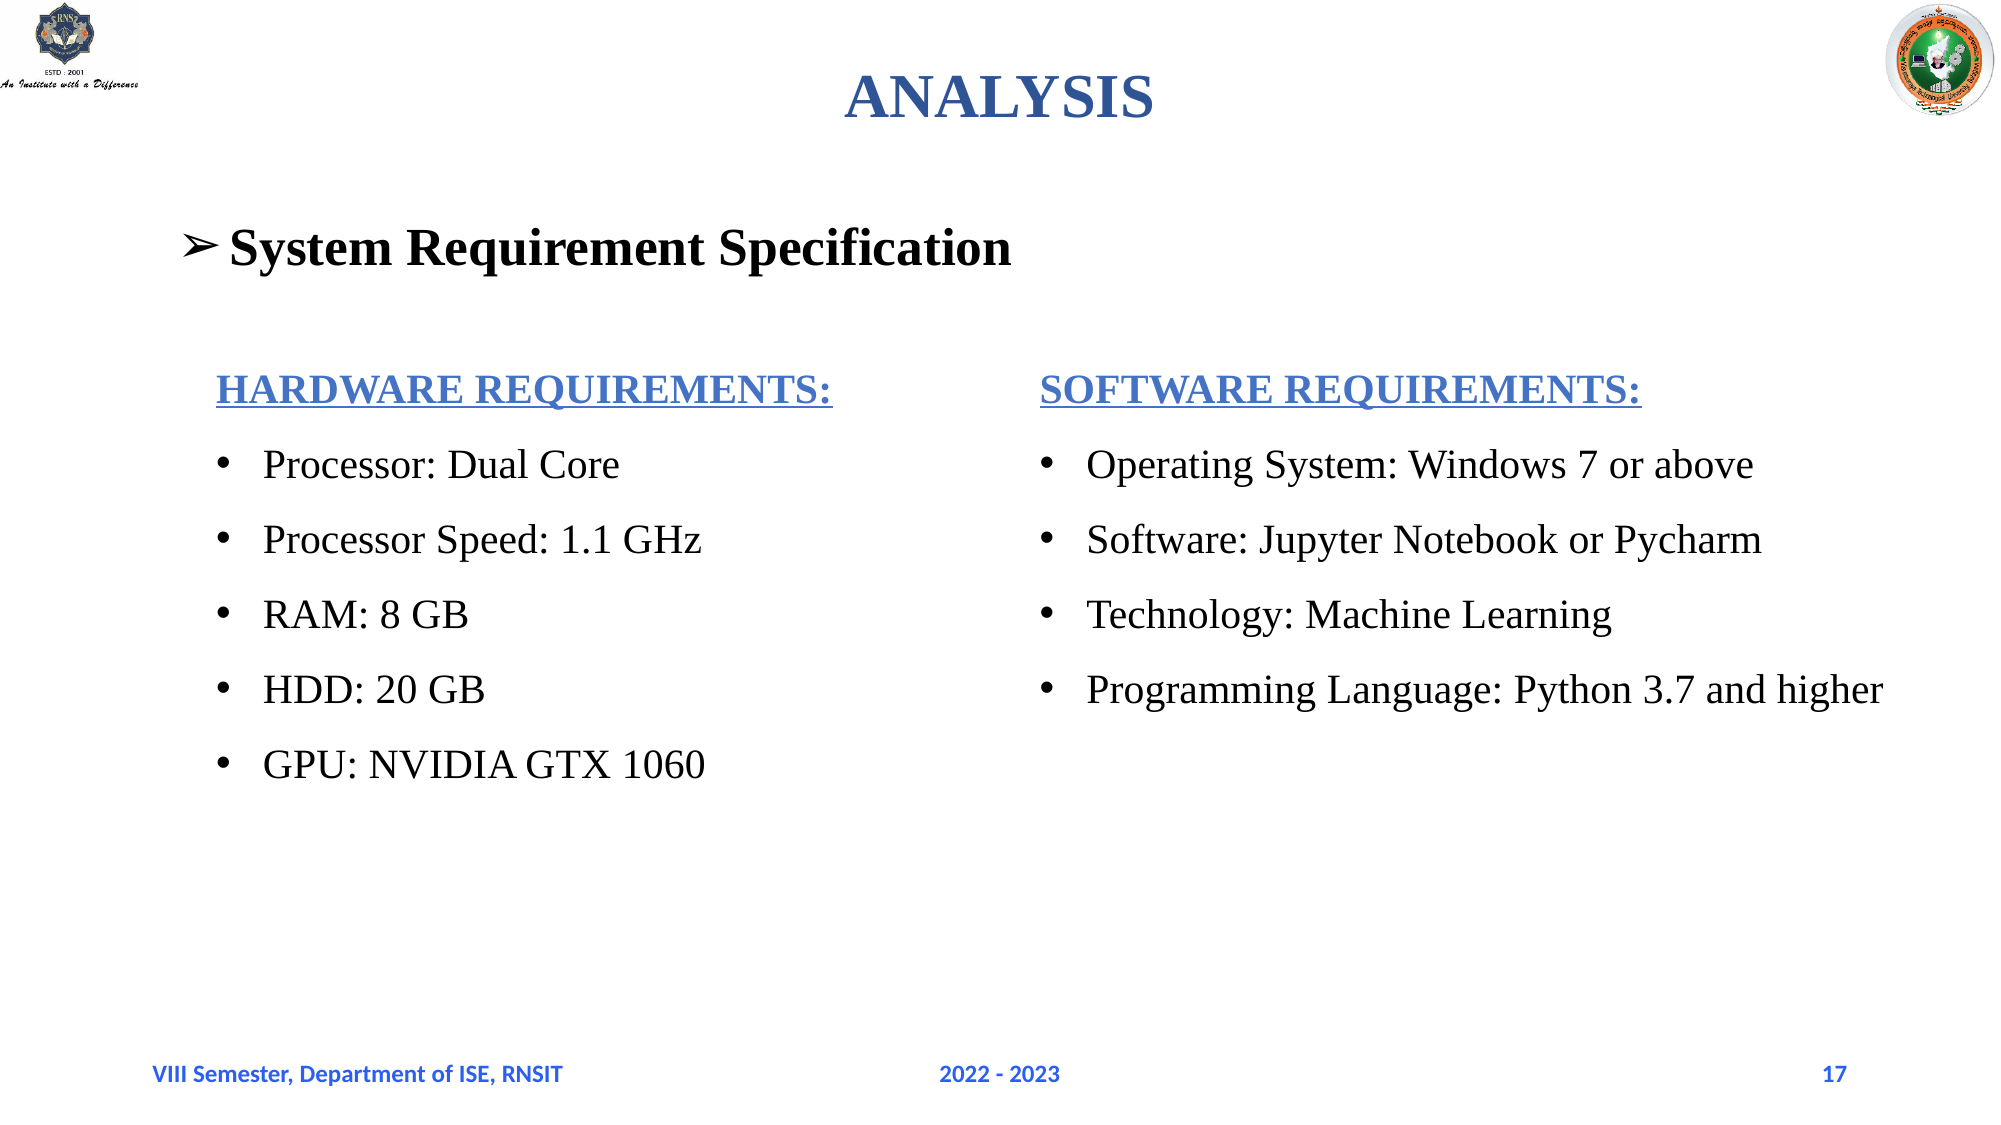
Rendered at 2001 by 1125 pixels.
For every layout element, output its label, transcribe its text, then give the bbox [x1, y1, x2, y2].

picture [0, 0, 138, 90]
slide_number <number> [1412, 1042, 1863, 1103]
text_box SOFTWARE REQUIREMENTS: Operating System: Windows 7 or above Software: Jupyter Notebook or Pycharm Technology: Machine Learning Programming Language: Python 3.7 and higher [1024, 329, 1913, 795]
picture [1882, 2, 1997, 117]
footer 2022 - 2023 [662, 1042, 1338, 1103]
list System Requirement Specification [64, 172, 1955, 1024]
text_box Analysis [324, 24, 1675, 138]
slide_number VIII Semester, Department of ISE, RNSIT [137, 1042, 662, 1103]
text_box HARDWARE REQUIREMENTS: Processor: Dual Core Processor Speed: 1.1 GHz RAM: 8 GB HDD: 20 GB GPU: NVIDIA GTX 1060 [200, 329, 1025, 830]
